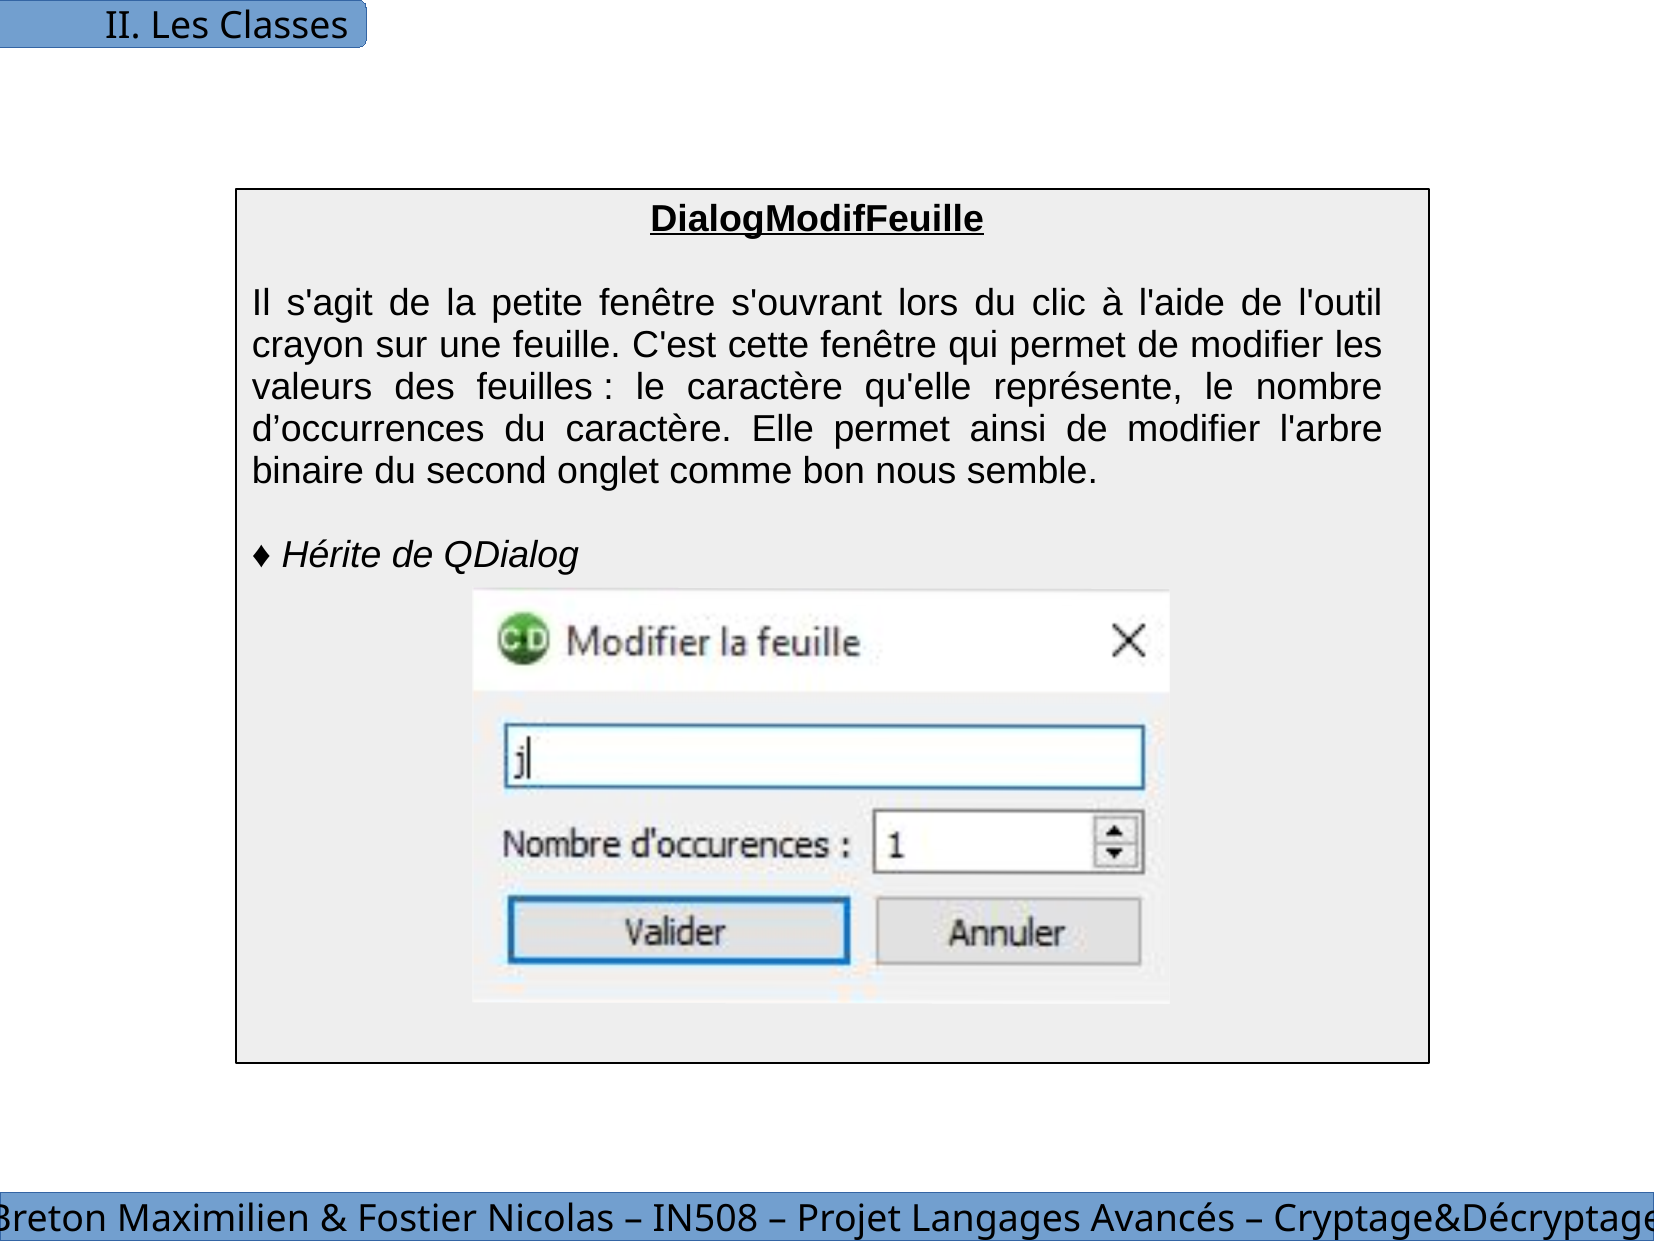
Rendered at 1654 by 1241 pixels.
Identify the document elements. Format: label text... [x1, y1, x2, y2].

picture [472, 586, 1170, 1004]
text_box Breton Maximilien & Fostier Nicolas – IN508 – Projet Langages Avancés – Cryptage&Décryptage [0, 1192, 1654, 1241]
text_box II. Les Classes [0, 0, 367, 48]
text_box DialogModifFeuille Il s'agit de la petite fenêtre s'ouvrant lors du clic à l'aide de l'outil crayon sur une feuille. C'est cette fenêtre qui permet de modifier les valeurs des feuilles : le caractère qu'elle représente, le nombre d’occurrences du caractère. Elle permet ainsi de modifier l'arbre binaire du second onglet comme bon nous semble. ♦ Hérite de QDialog [236, 188, 1430, 1063]
